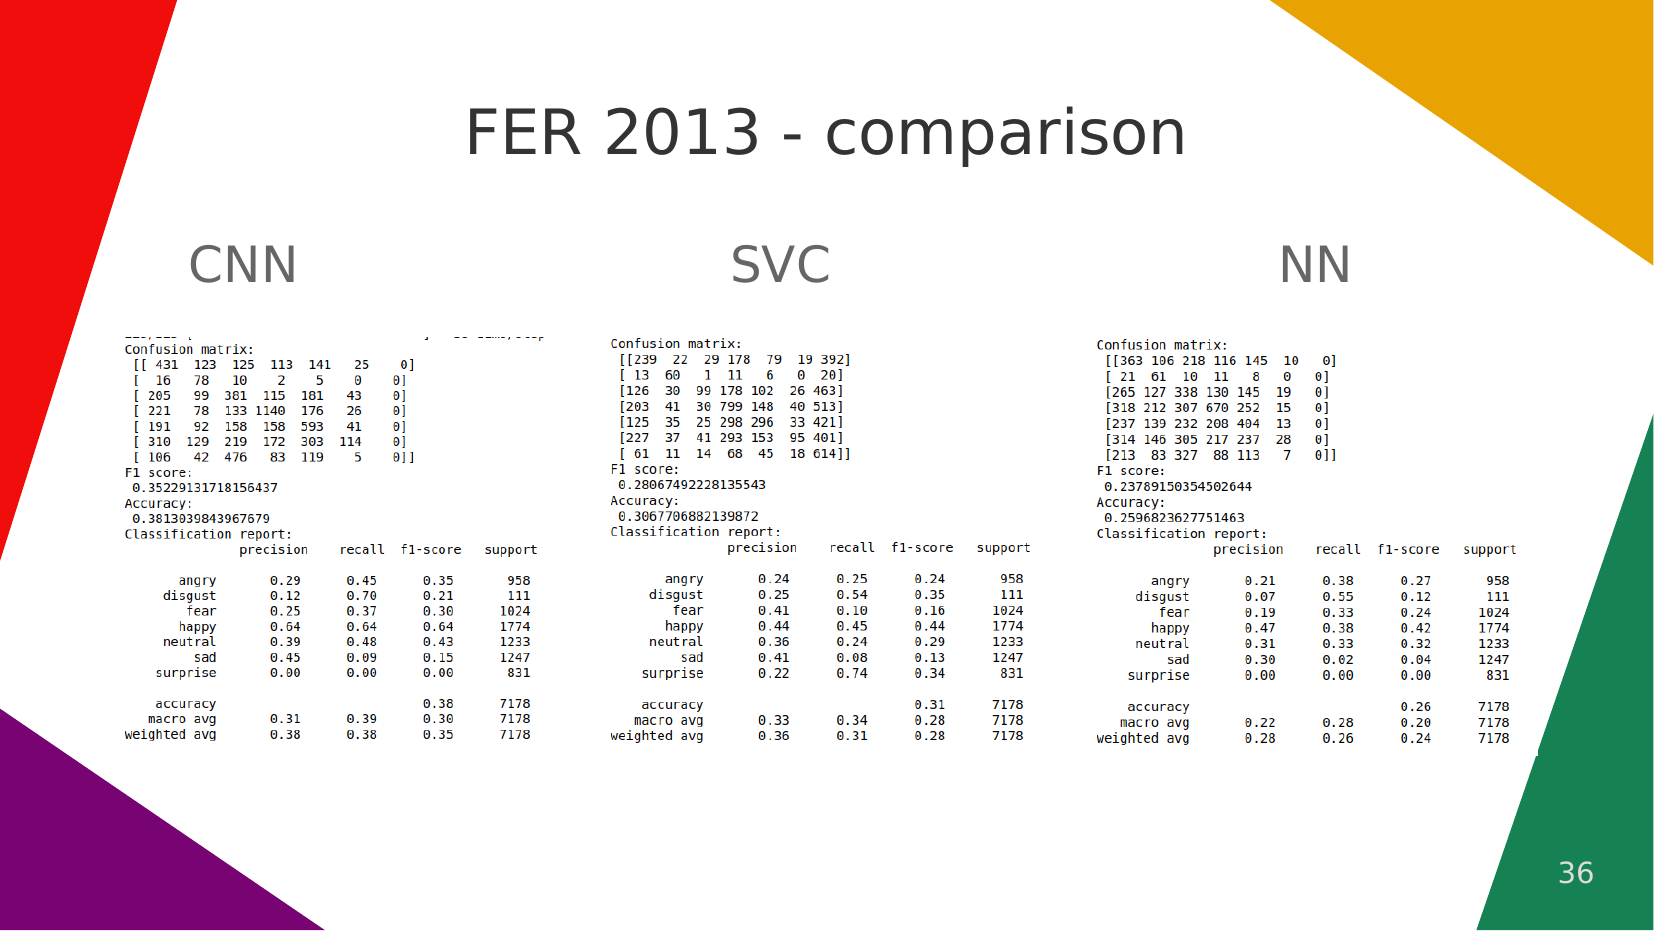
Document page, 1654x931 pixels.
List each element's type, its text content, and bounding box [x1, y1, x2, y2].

picture [1088, 337, 1538, 756]
picture [112, 337, 579, 751]
picture [600, 332, 1051, 751]
title FER 2013 - comparison [118, 59, 1536, 207]
list CNN SVC NN [118, 236, 1536, 827]
